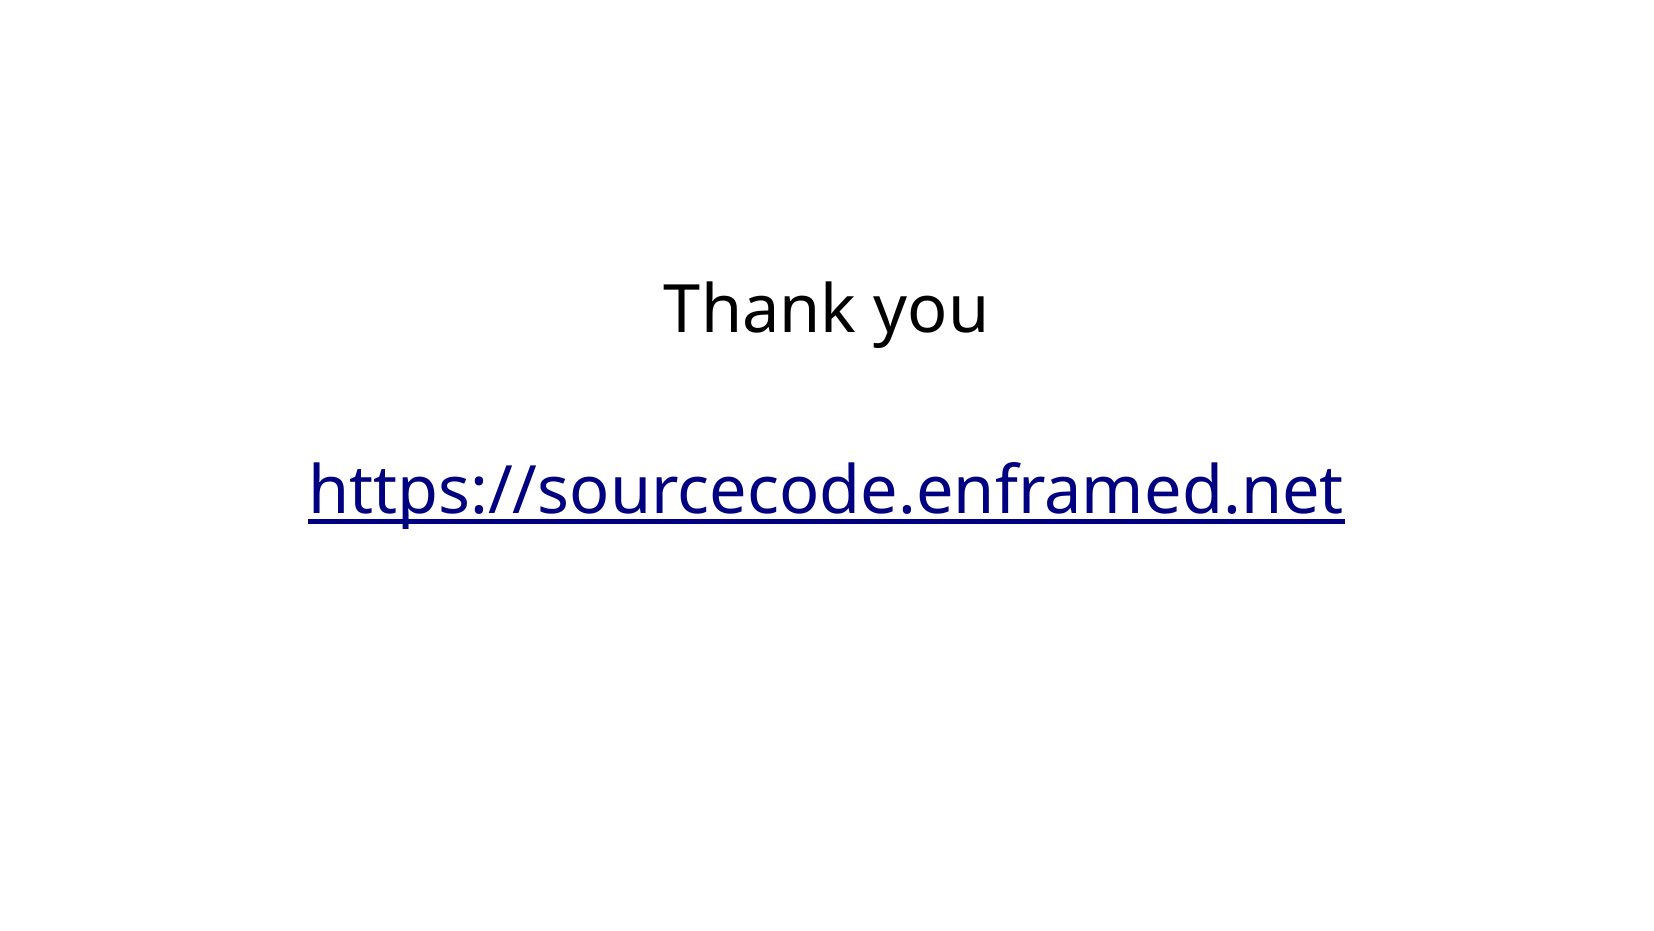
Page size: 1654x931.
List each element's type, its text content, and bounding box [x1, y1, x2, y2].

subtitle Thank you https://sourcecode.enframed.net [82, 37, 1571, 757]
